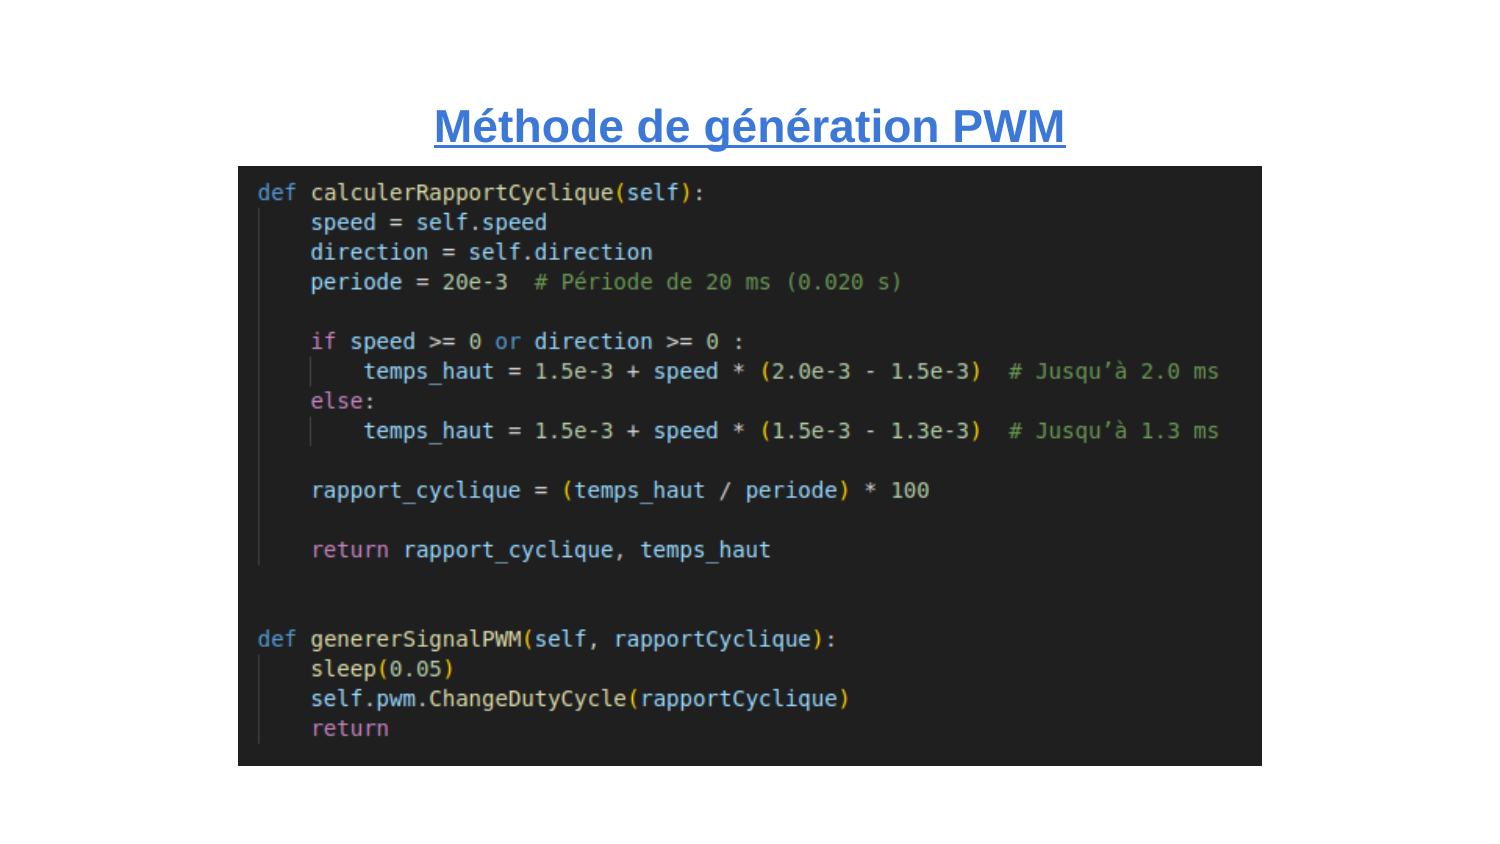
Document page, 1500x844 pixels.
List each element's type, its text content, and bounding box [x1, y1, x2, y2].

picture [238, 166, 1262, 766]
title Méthode de génération PWM [51, 72, 1449, 167]
